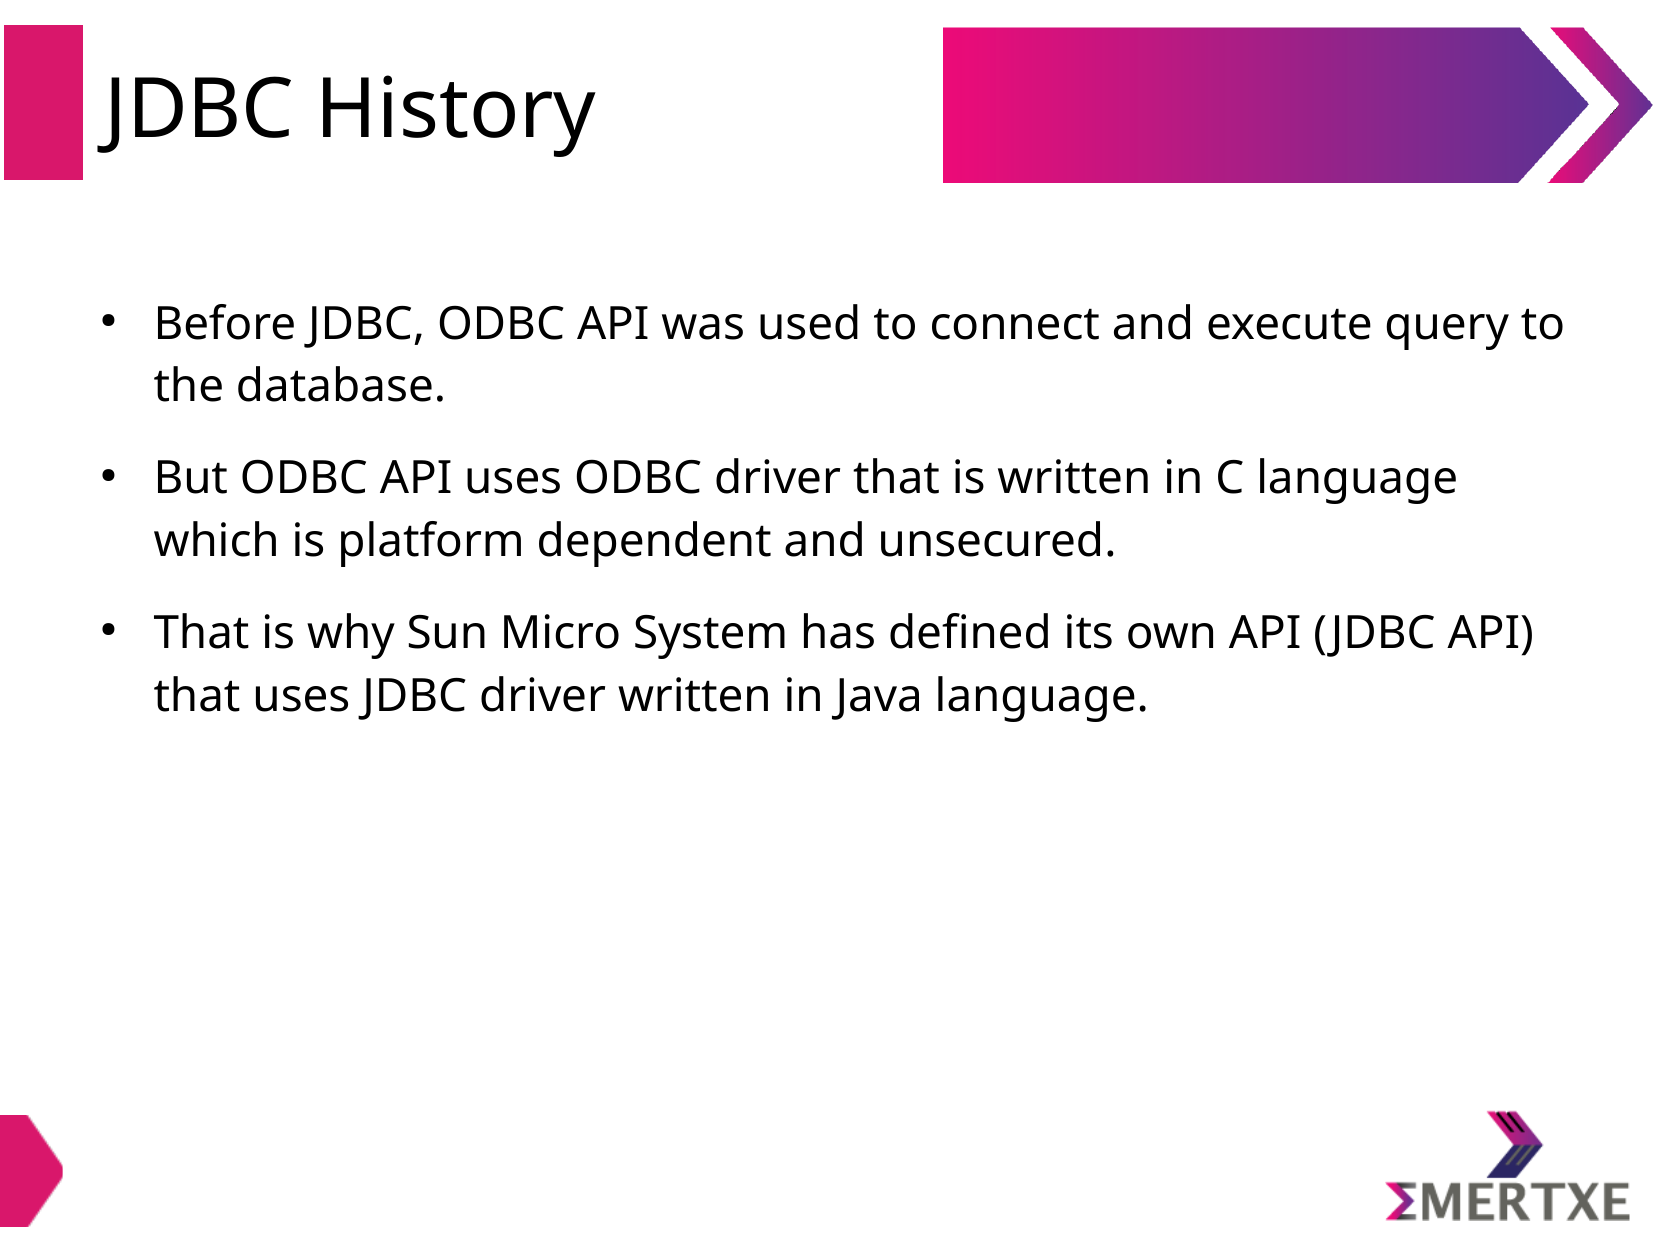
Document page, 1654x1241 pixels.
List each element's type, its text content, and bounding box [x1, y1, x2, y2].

picture [1571, 27, 1653, 183]
list Before JDBC, ODBC API was used to connect and execute query to the database. But ODBC API uses ODBC driver that is written in C language which is platform dependent and unsecured. That is why Sun Micro System has defined its own API (JDBC API) that uses JDBC driver written in Java language. [82, 290, 1571, 1010]
picture [1385, 1107, 1631, 1221]
title JDBC History [82, 2, 1571, 210]
